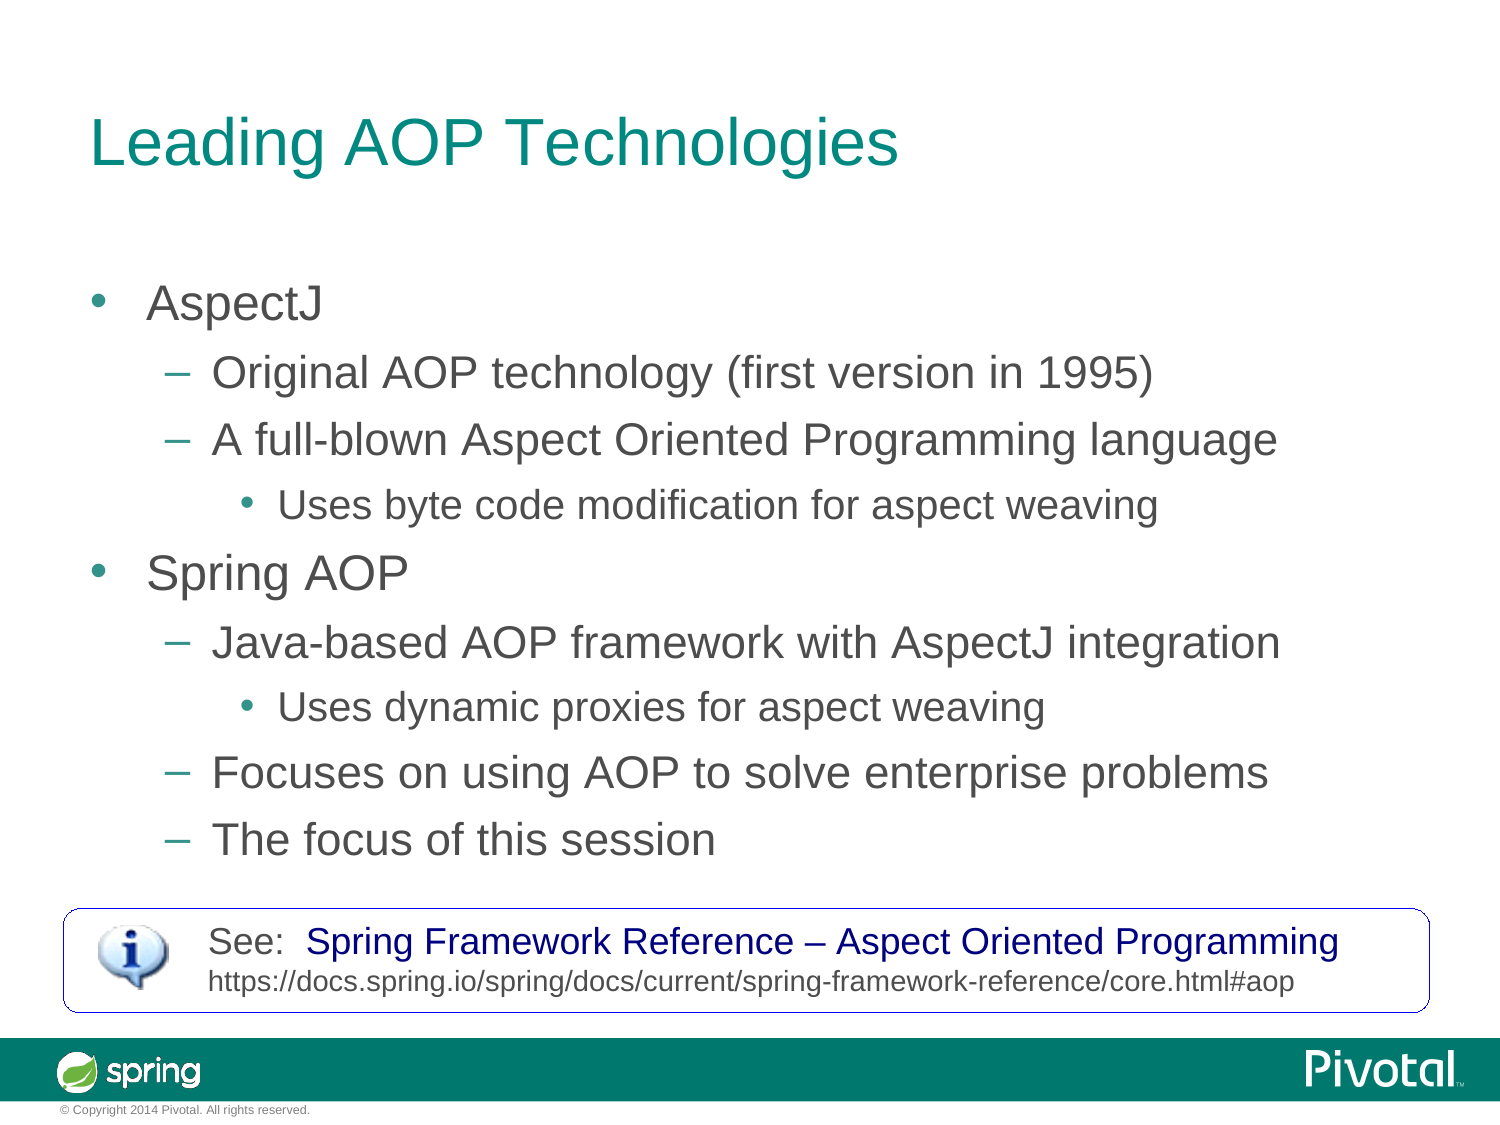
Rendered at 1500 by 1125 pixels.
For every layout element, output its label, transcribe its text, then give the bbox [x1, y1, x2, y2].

text_box See: Spring Framework Reference – Aspect Oriented Programming https://docs.spring.io/spring/docs/current/spring-framework-reference/core.html#aop [70, 909, 1401, 1013]
text_box [63, 912, 70, 1010]
title Leading AOP Technologies [75, 45, 1426, 233]
list AspectJ Original AOP technology (first version in 1995) A full-blown Aspect Oriented Programming language Uses byte code modification for aspect weaving Spring AOP Java-based AOP framework with AspectJ integration Uses dynamic proxies for aspect weaving Focuses on using AOP to solve enterprise problems The focus of this session [75, 262, 1426, 914]
picture [32, 1041, 210, 1103]
text_box [76, 908, 1430, 1013]
picture [1306, 1050, 1464, 1087]
